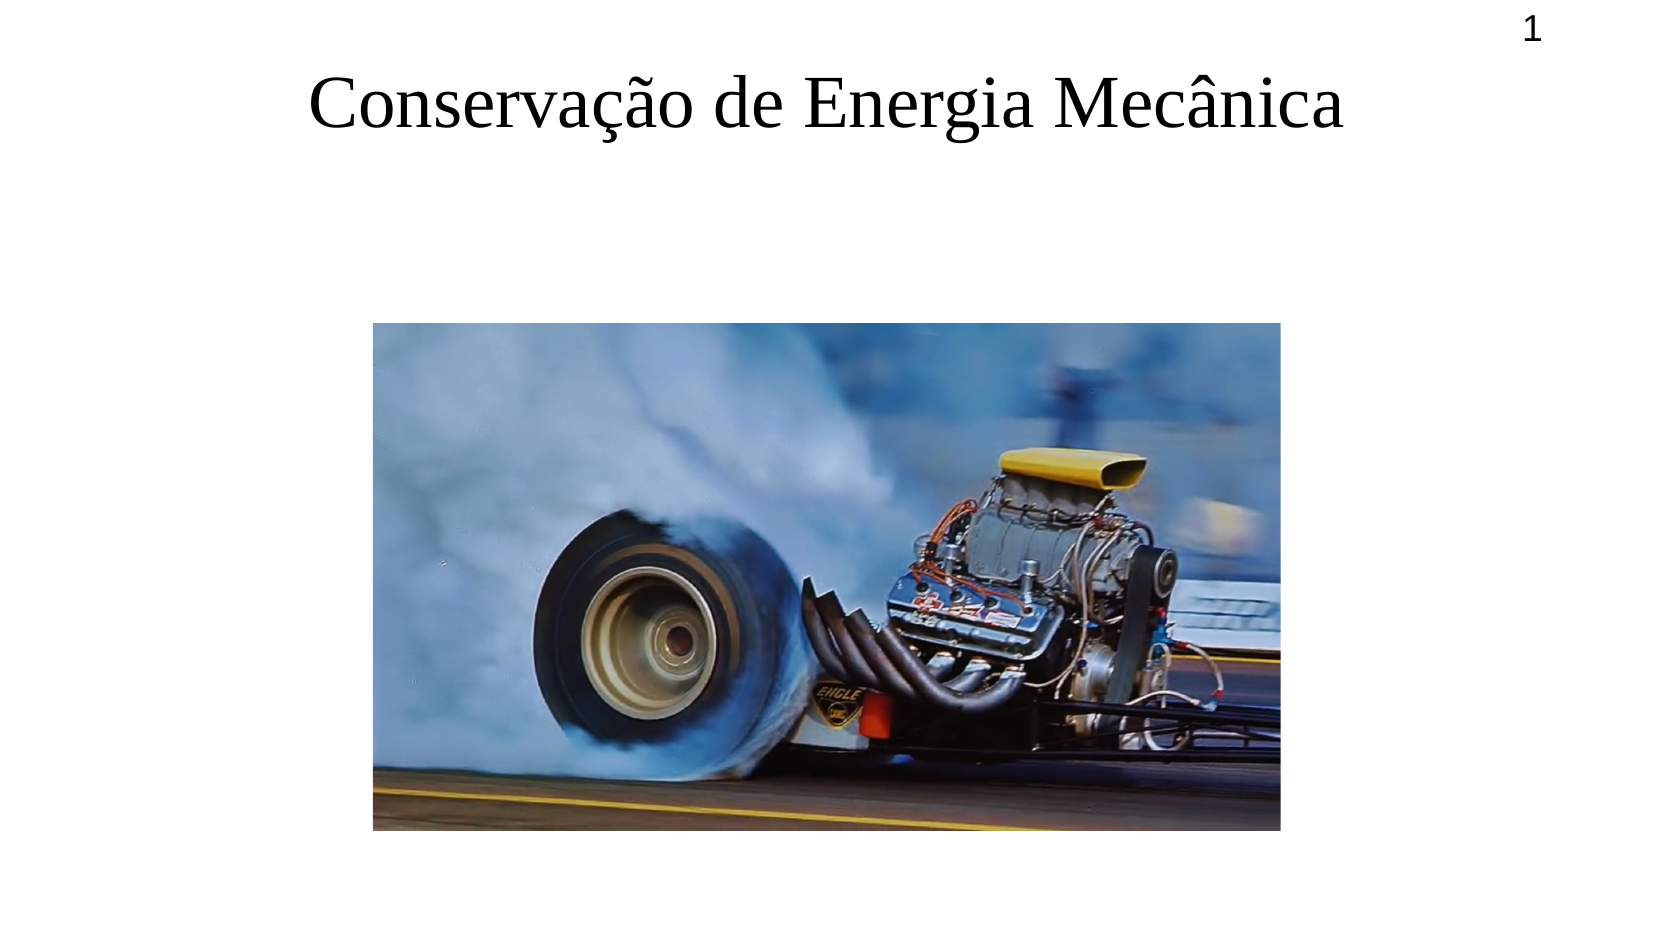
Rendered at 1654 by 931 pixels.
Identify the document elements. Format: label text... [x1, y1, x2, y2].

text_box Conservação de Energia Mecânica [293, 11, 1361, 152]
text_box <number> [1507, 0, 1654, 71]
picture [372, 323, 1281, 831]
